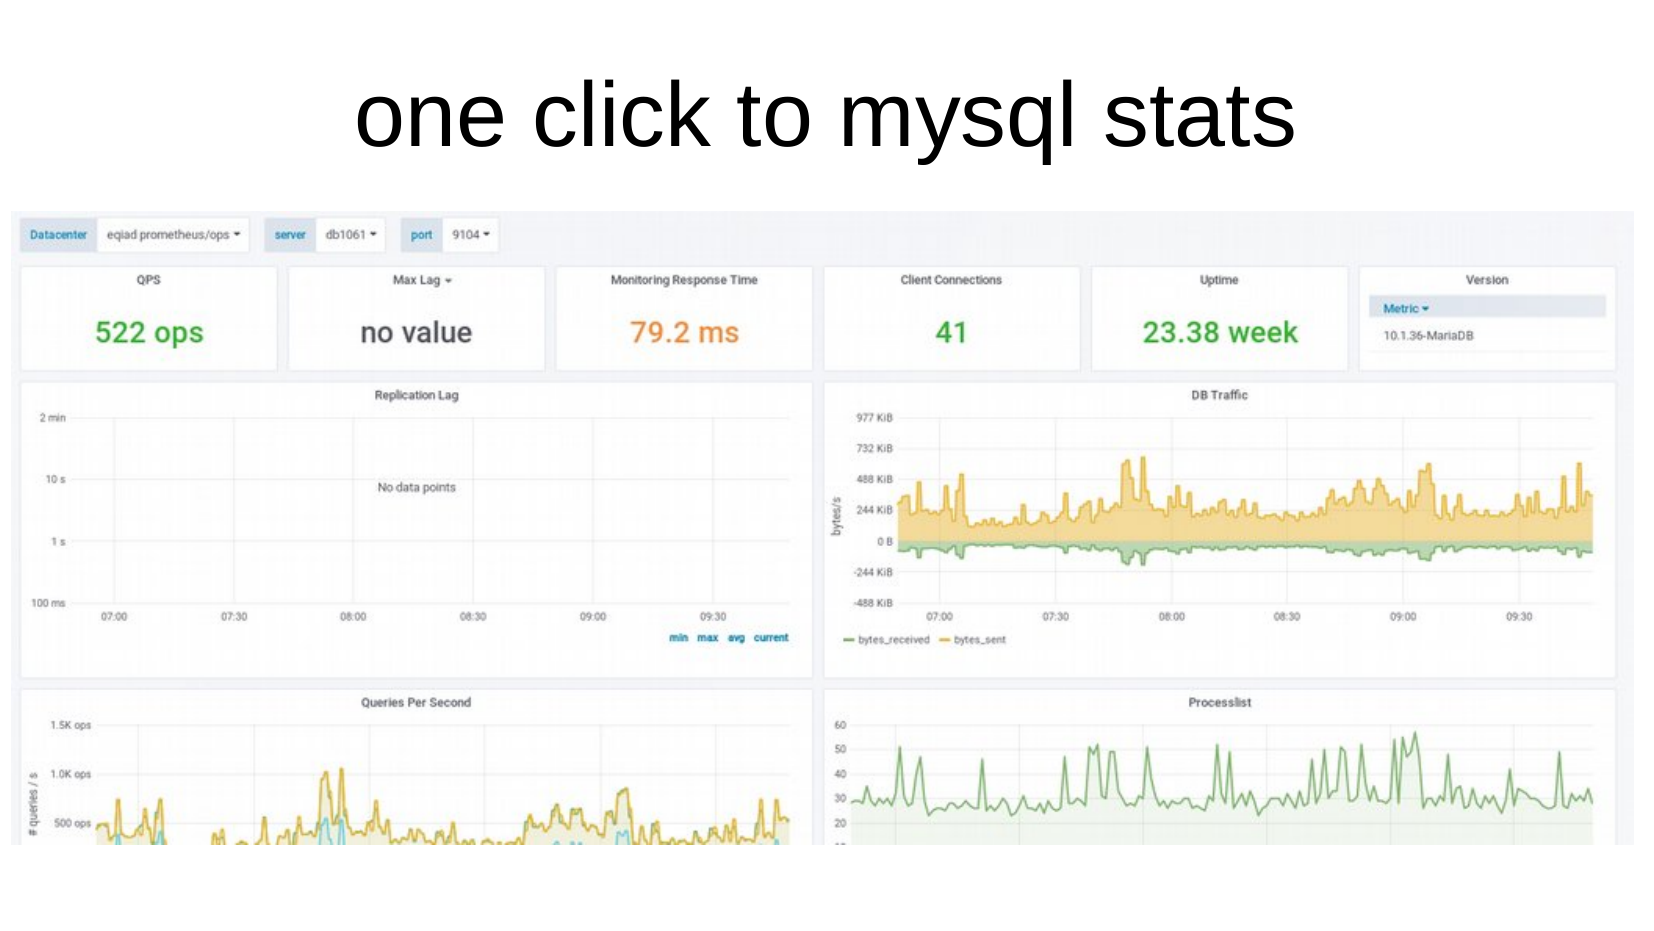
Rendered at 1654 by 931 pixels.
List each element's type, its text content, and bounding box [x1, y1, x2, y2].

title one click to mysql stats [82, 37, 1571, 193]
picture [11, 211, 1634, 845]
